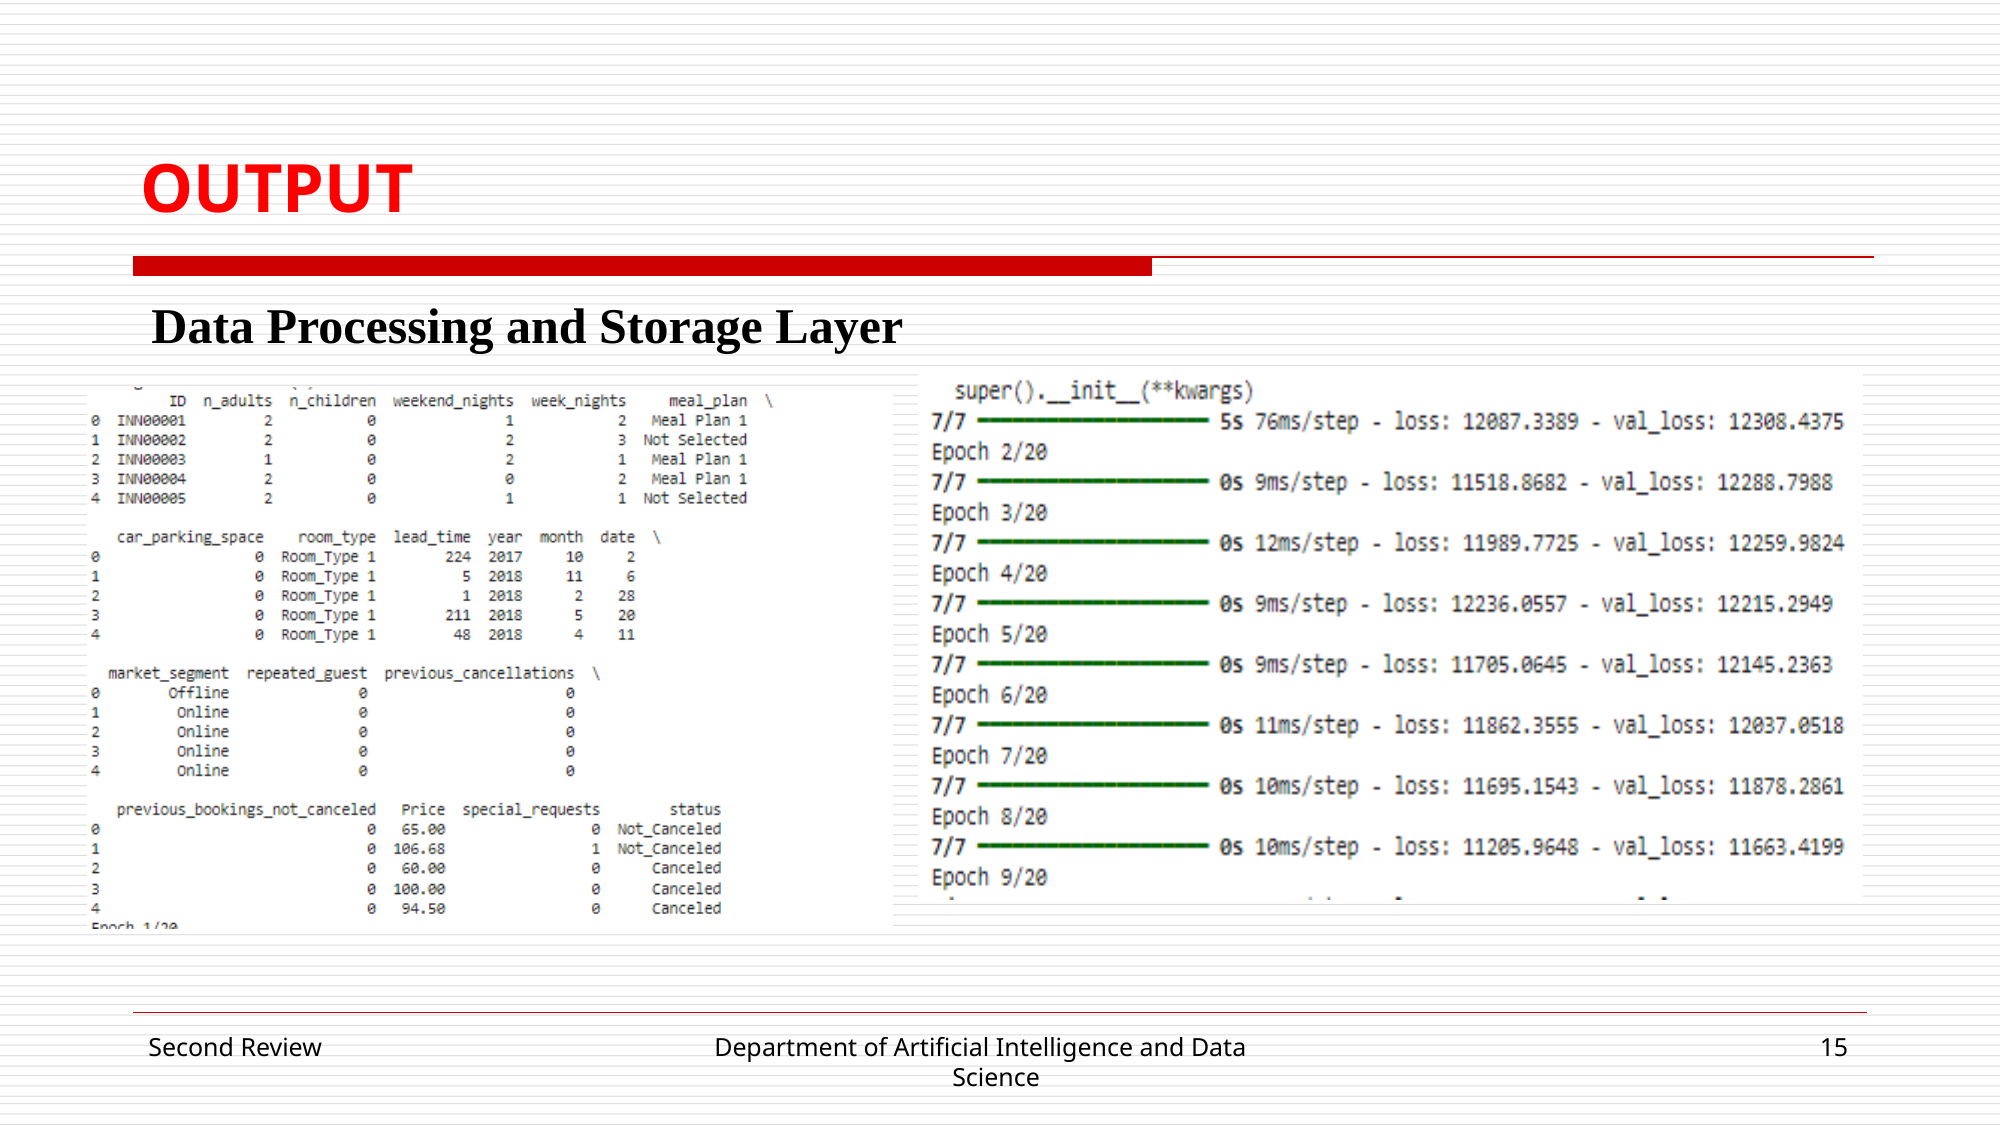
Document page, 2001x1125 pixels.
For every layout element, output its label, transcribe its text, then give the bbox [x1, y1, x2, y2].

slide_number Second Review [146, 1029, 370, 1125]
title OUTPUT [138, 144, 1862, 335]
picture [0, 0, 2000, 1125]
text_box Data Processing and Storage Layer [149, 291, 1036, 538]
footer Department of Artificial Intelligence and Data Science [701, 1029, 1288, 1125]
slide_number <number> [1813, 1029, 1861, 1125]
